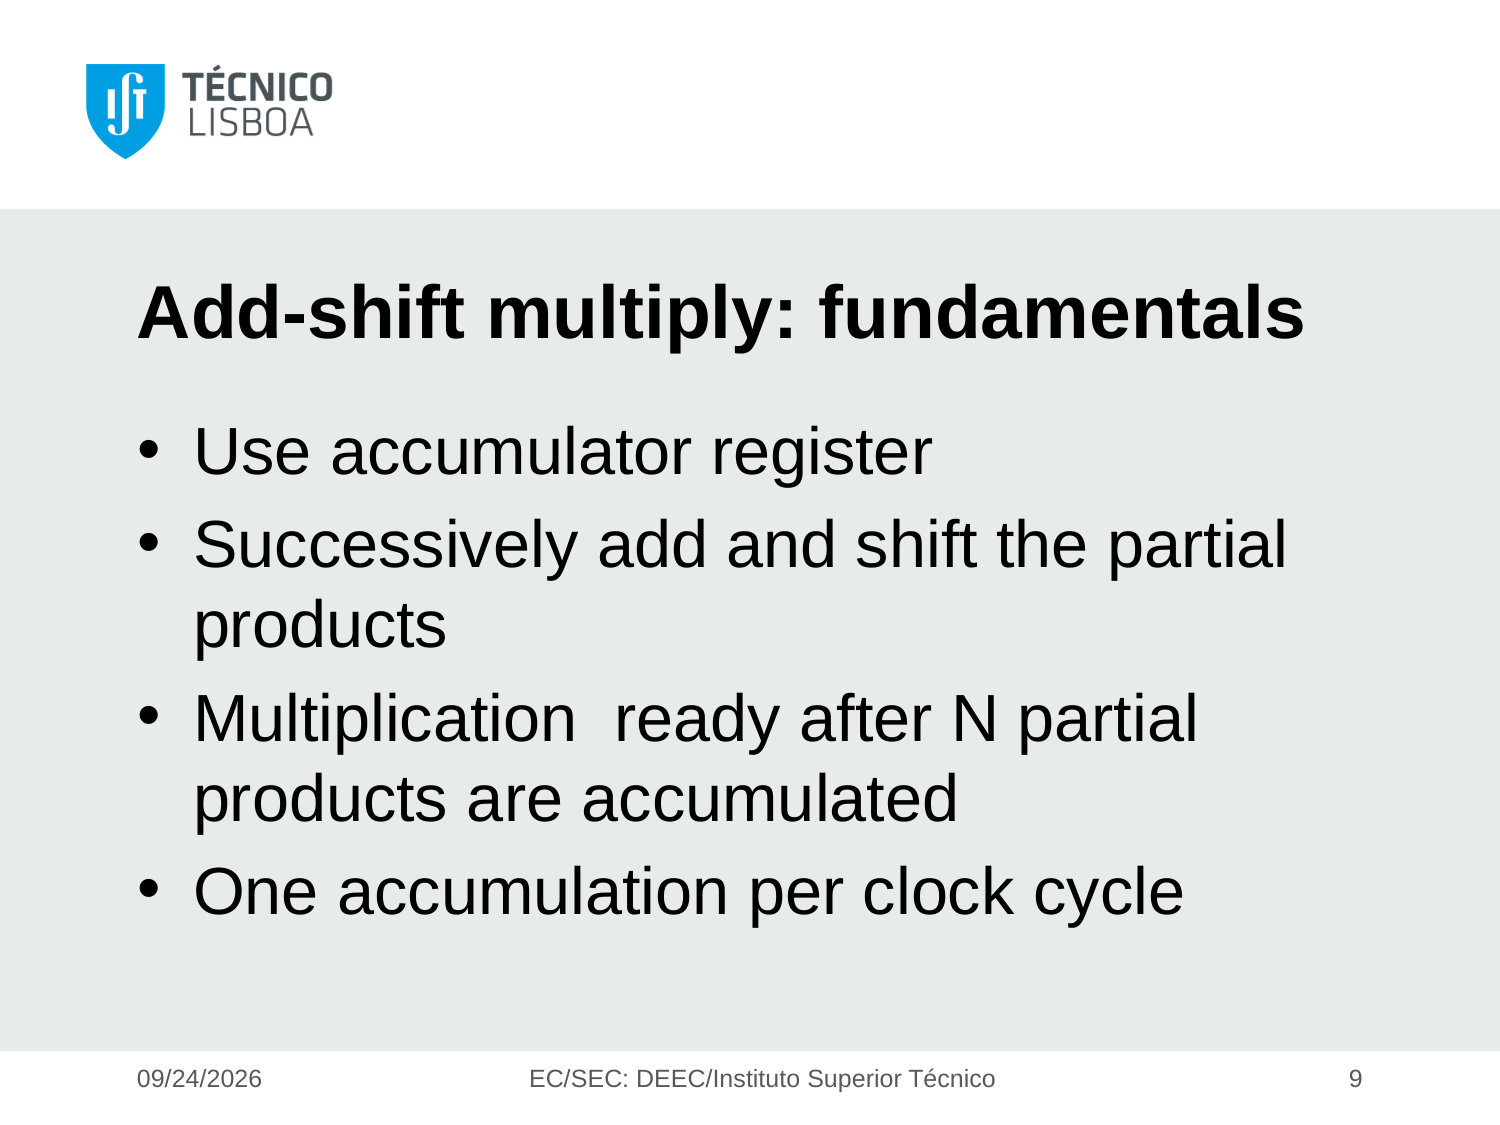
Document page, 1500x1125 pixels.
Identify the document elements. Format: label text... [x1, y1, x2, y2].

footer EC/SEC: DEEC/Instituto Superior Técnico [512, 1052, 1021, 1103]
slide_number <number> [1077, 1052, 1378, 1103]
picture [0, 0, 1500, 1125]
title Add-shift multiply: fundamentals [121, 237, 1378, 381]
slide_number 10/22/2018 [121, 1052, 425, 1103]
list Use accumulator register Successively add and shift the partial products Multiplication ready after N partial products are accumulated One accumulation per clock cycle [121, 400, 1378, 1005]
